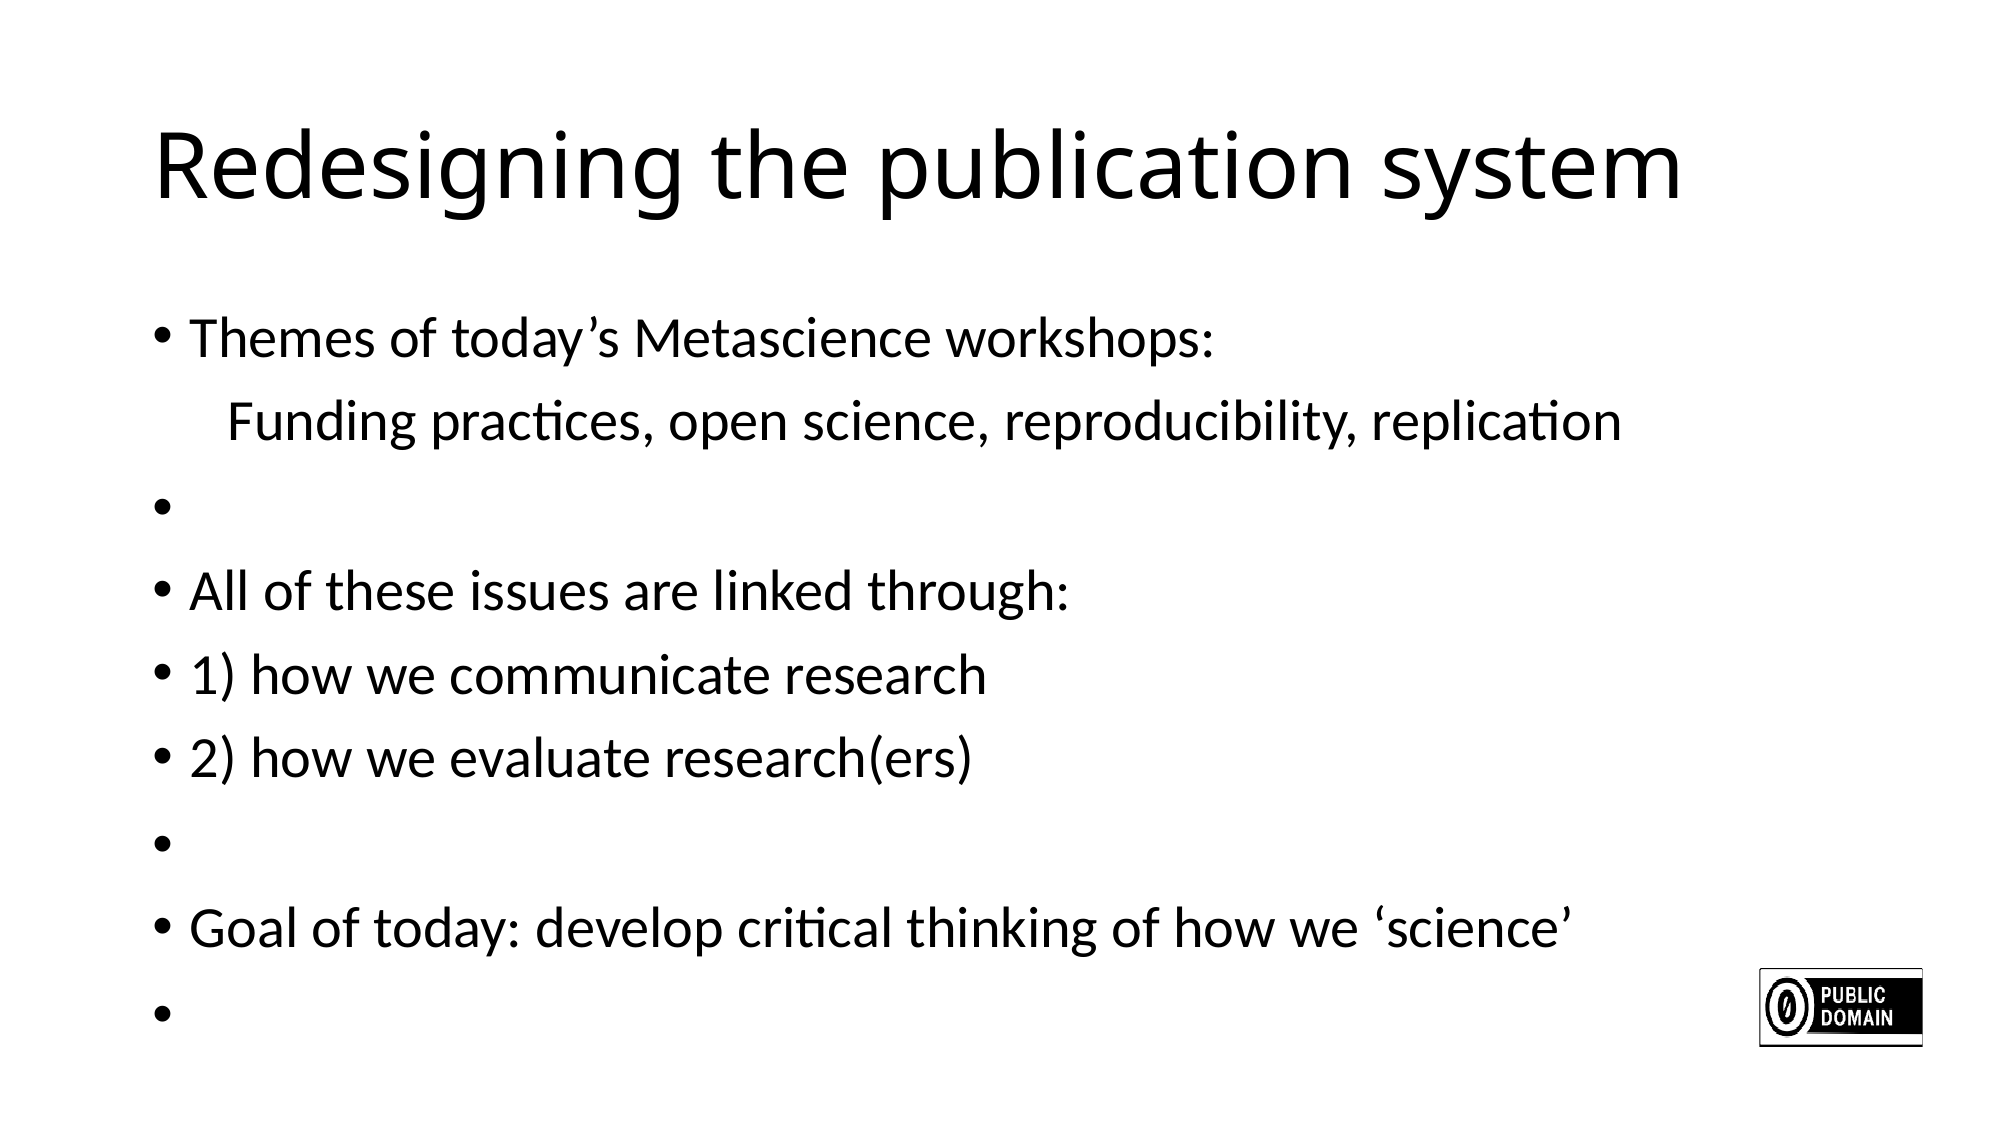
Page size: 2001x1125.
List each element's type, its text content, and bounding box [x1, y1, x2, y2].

list Themes of today’s Metascience workshops: Funding practices, open science, reproducibility, replication All of these issues are linked through: 1) how we communicate research 2) how we evaluate research(ers) Goal of today: develop critical thinking of how we ‘science’ [137, 299, 1963, 1014]
text_box [1759, 1014, 1923, 1047]
title Redesigning the publication system [137, 59, 1863, 278]
